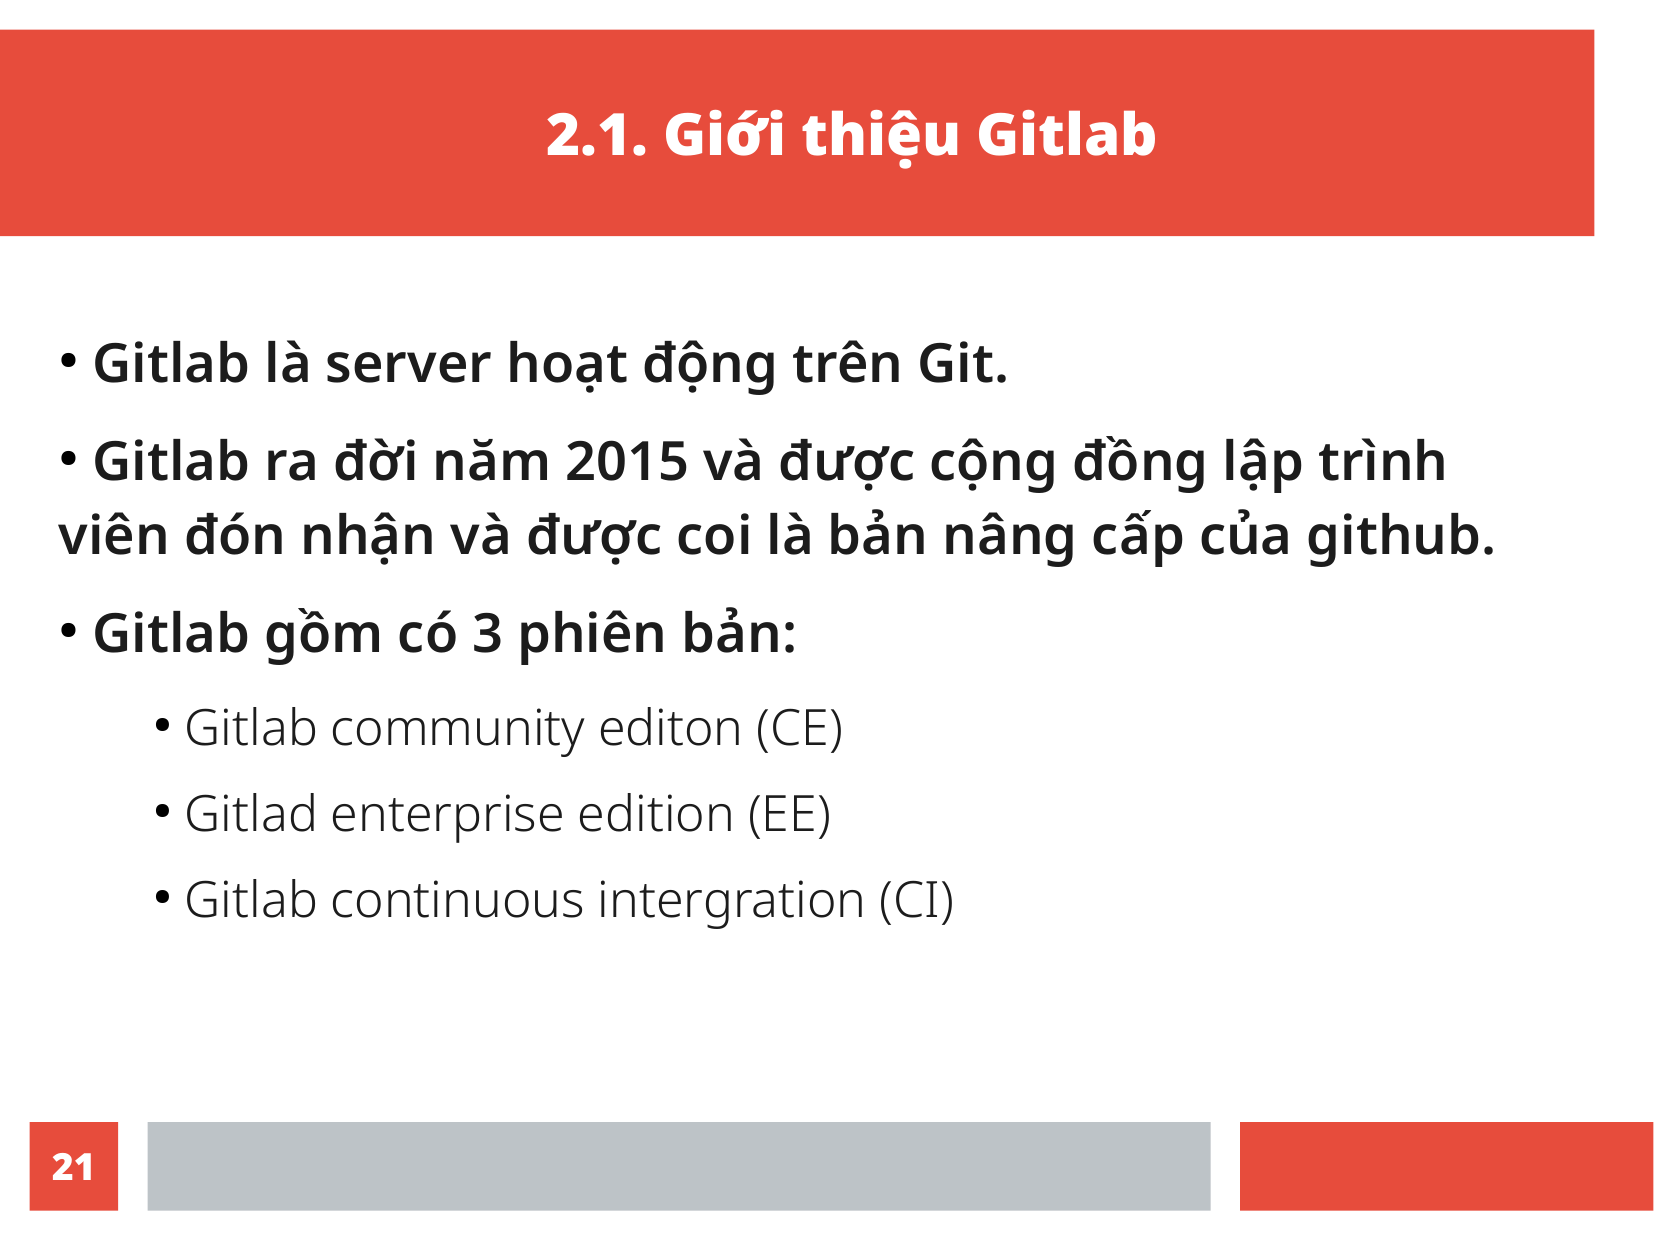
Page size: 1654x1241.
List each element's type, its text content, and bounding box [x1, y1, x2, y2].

title 2.1. Giới thiệu Gitlab [59, 59, 1595, 207]
list Gitlab là server hoạt động trên Git. Gitlab ra đời năm 2015 và được cộng đồng lập trình viên đón nhận và được coi là bản nâng cấp của github. Gitlab gồm có 3 phiên bản: Gitlab community editon (CE) Gitlad enterprise edition (EE) Gitlab continuous intergration (CI) [59, 324, 1565, 1093]
